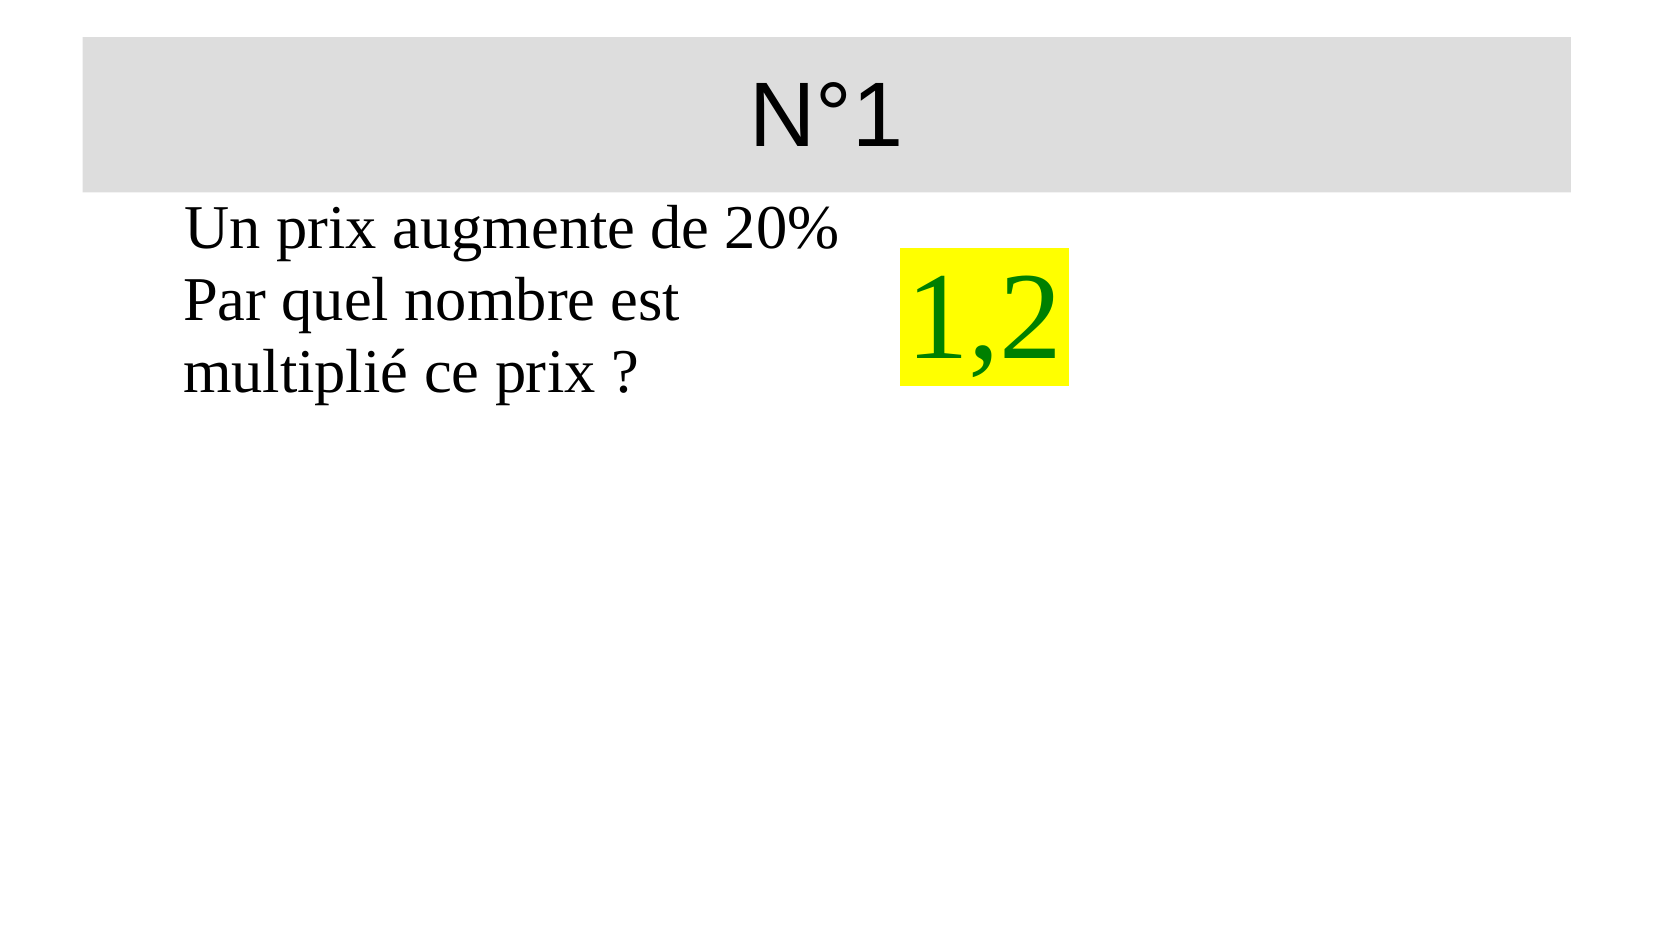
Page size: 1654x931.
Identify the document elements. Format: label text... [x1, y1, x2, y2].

title N°1 [82, 37, 1571, 193]
chart [175, 192, 848, 406]
chart [899, 248, 1070, 387]
